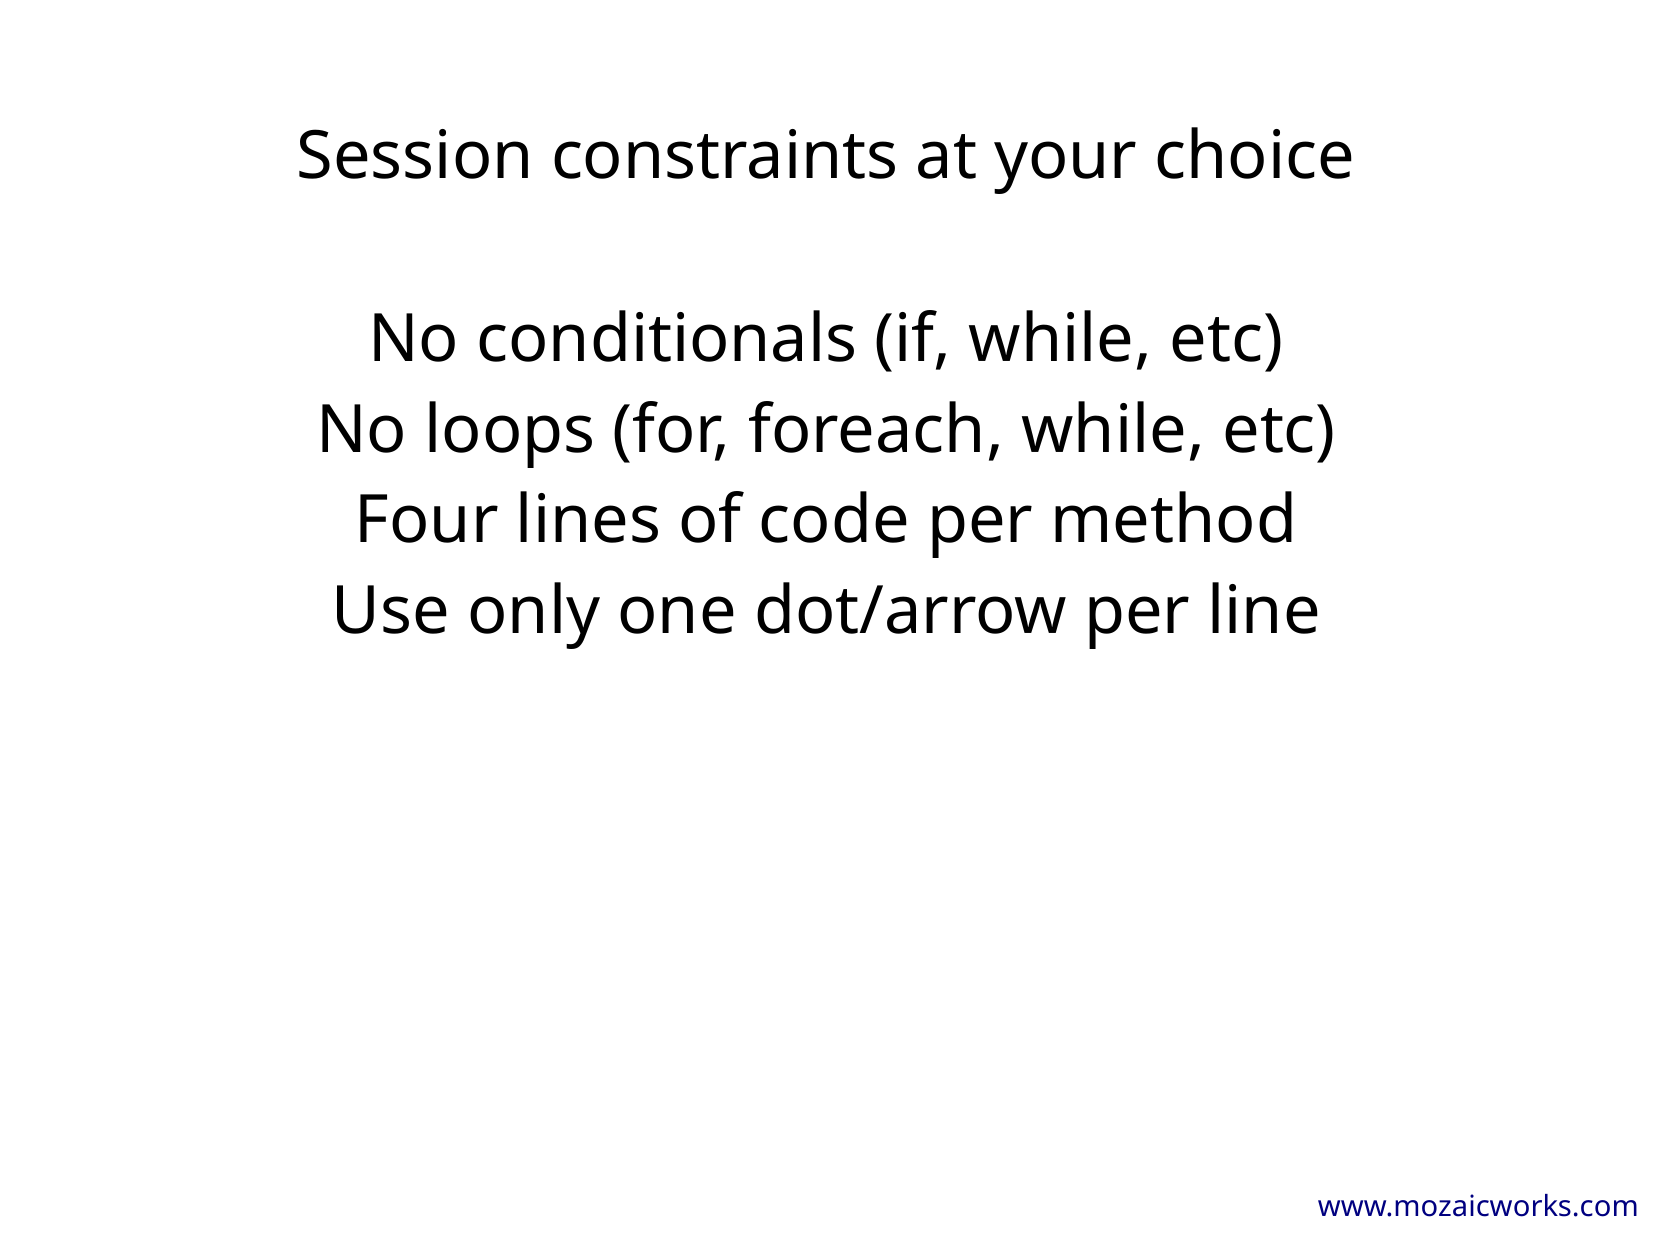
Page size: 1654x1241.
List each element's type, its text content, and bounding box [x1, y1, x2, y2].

subtitle No conditionals (if, while, etc) No loops (for, foreach, while, etc) Four lines of code per method Use only one dot/arrow per line [82, 290, 1571, 1109]
text_box www.mozaicworks.com [0, 1178, 1654, 1241]
title Session constraints at your choice [82, 49, 1571, 257]
